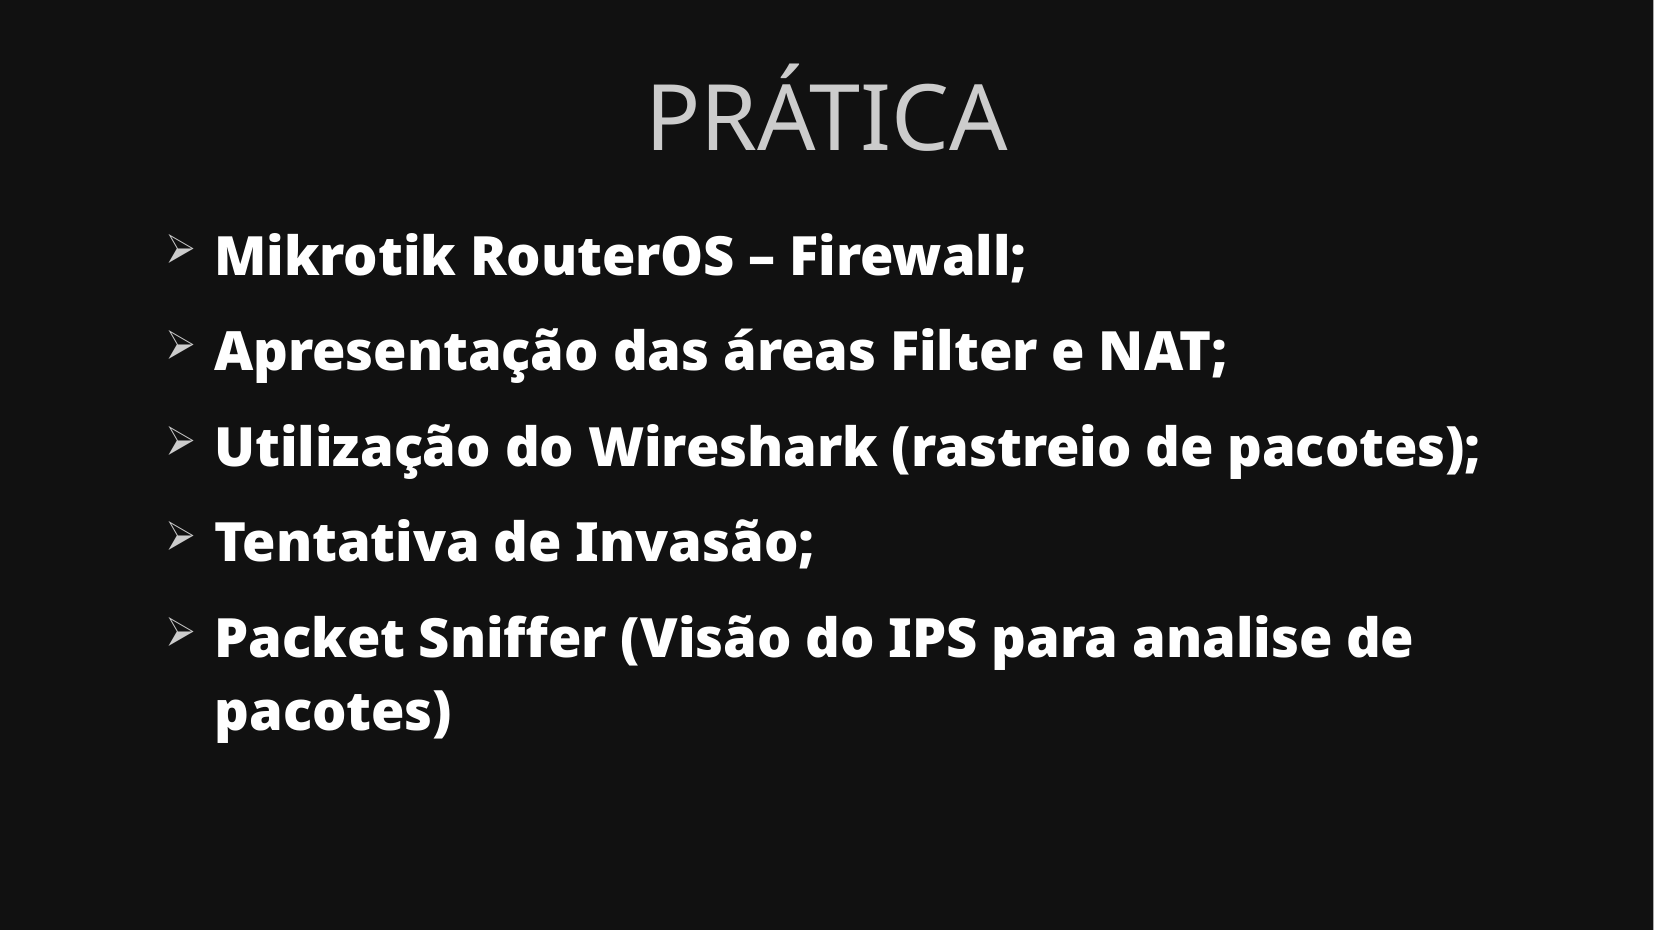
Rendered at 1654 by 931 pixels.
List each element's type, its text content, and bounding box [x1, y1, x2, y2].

title PRÁTICA [82, 37, 1571, 193]
list Mikrotik RouterOS – Firewall; Apresentação das áreas Filter e NAT; Utilização do Wireshark (rastreio de pacotes); Tentativa de Invasão; Packet Sniffer (Visão do IPS para analise de pacotes) [82, 217, 1571, 758]
